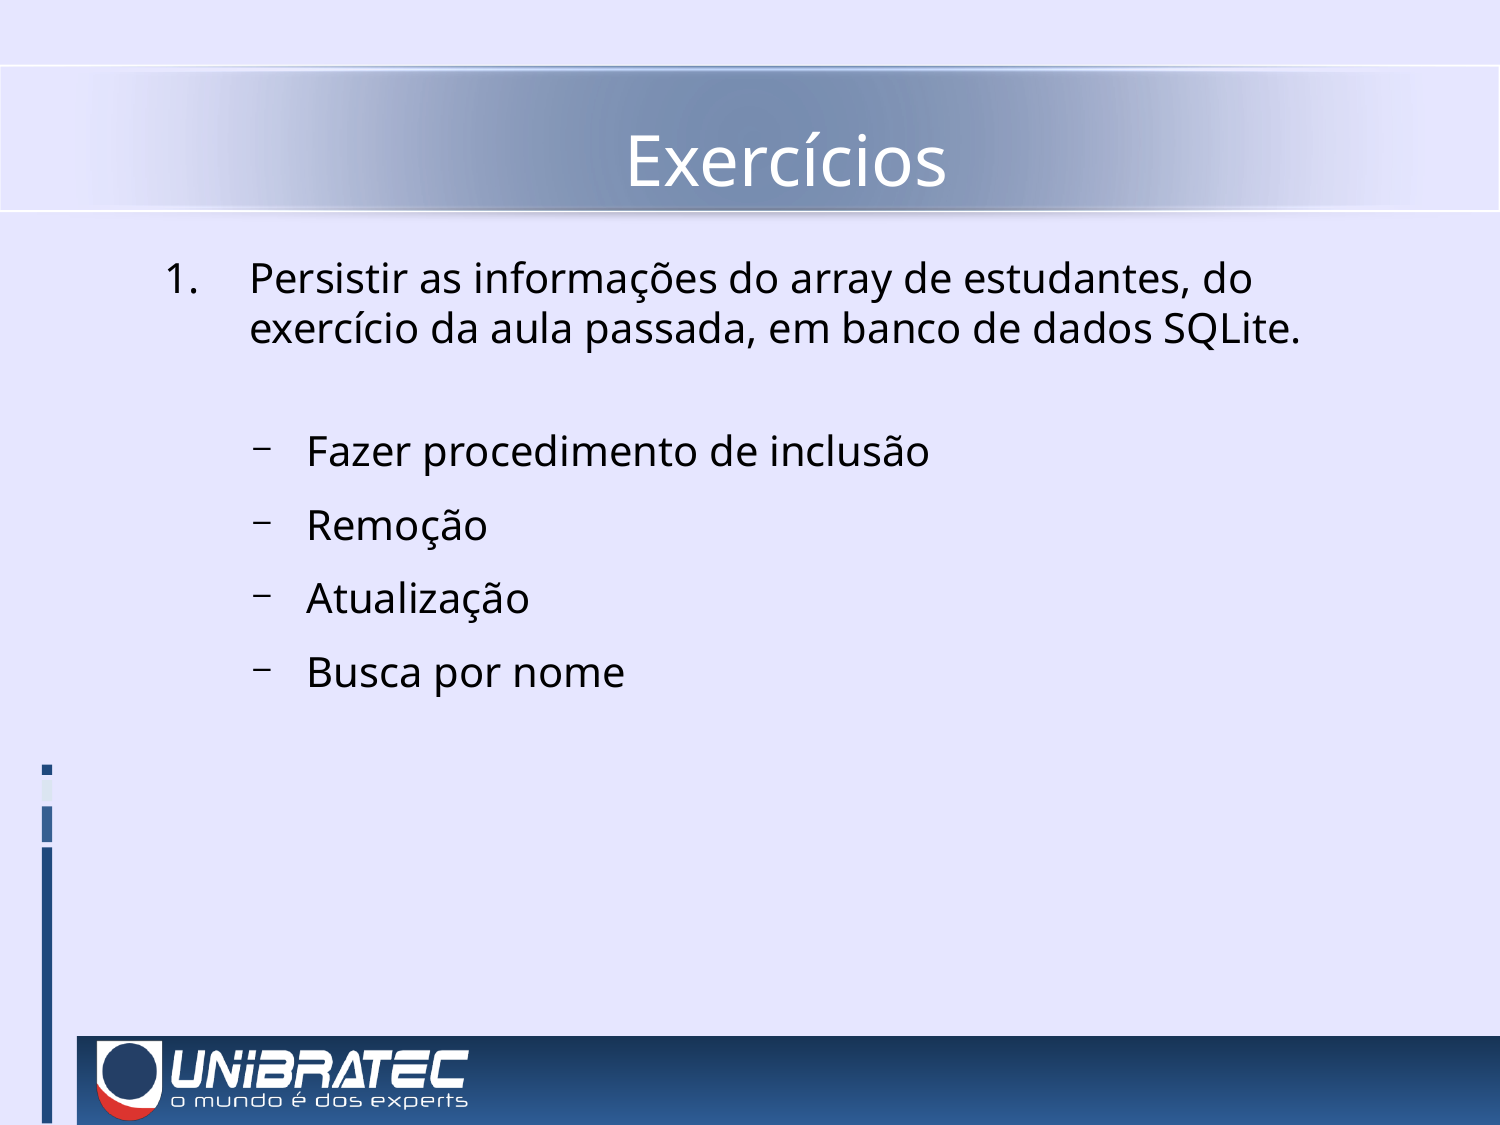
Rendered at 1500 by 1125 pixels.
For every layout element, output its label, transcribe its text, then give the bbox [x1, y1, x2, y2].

list Persistir as informações do array de estudantes, do exercício da aula passada, em banco de dados SQLite. Fazer procedimento de inclusão Remoção Atualização Busca por nome [150, 243, 1424, 993]
picture [96, 1040, 469, 1121]
title Exercícios [150, 84, 1424, 233]
picture [0, 58, 1500, 227]
